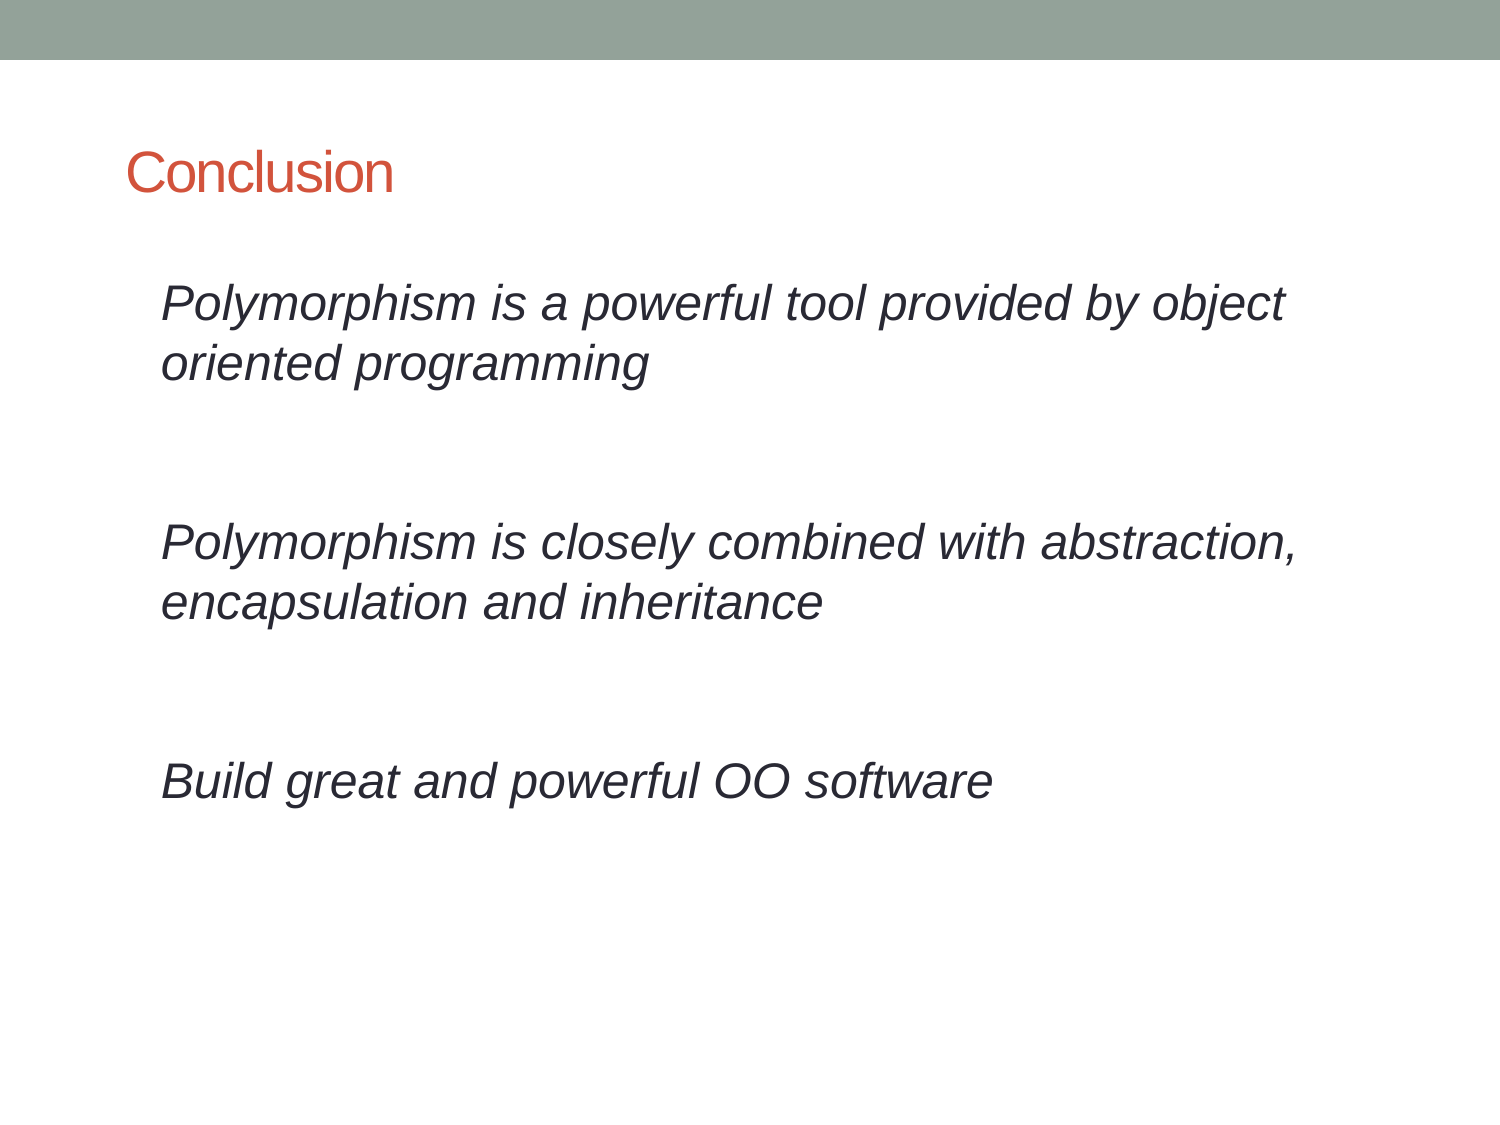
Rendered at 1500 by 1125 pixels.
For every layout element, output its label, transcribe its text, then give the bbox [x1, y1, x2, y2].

title Conclusion [75, 87, 1425, 250]
list Polymorphism is a powerful tool provided by object oriented programming Polymorphism is closely combined with abstraction, encapsulation and inheritance Build great and powerful OO software [75, 262, 1425, 1063]
